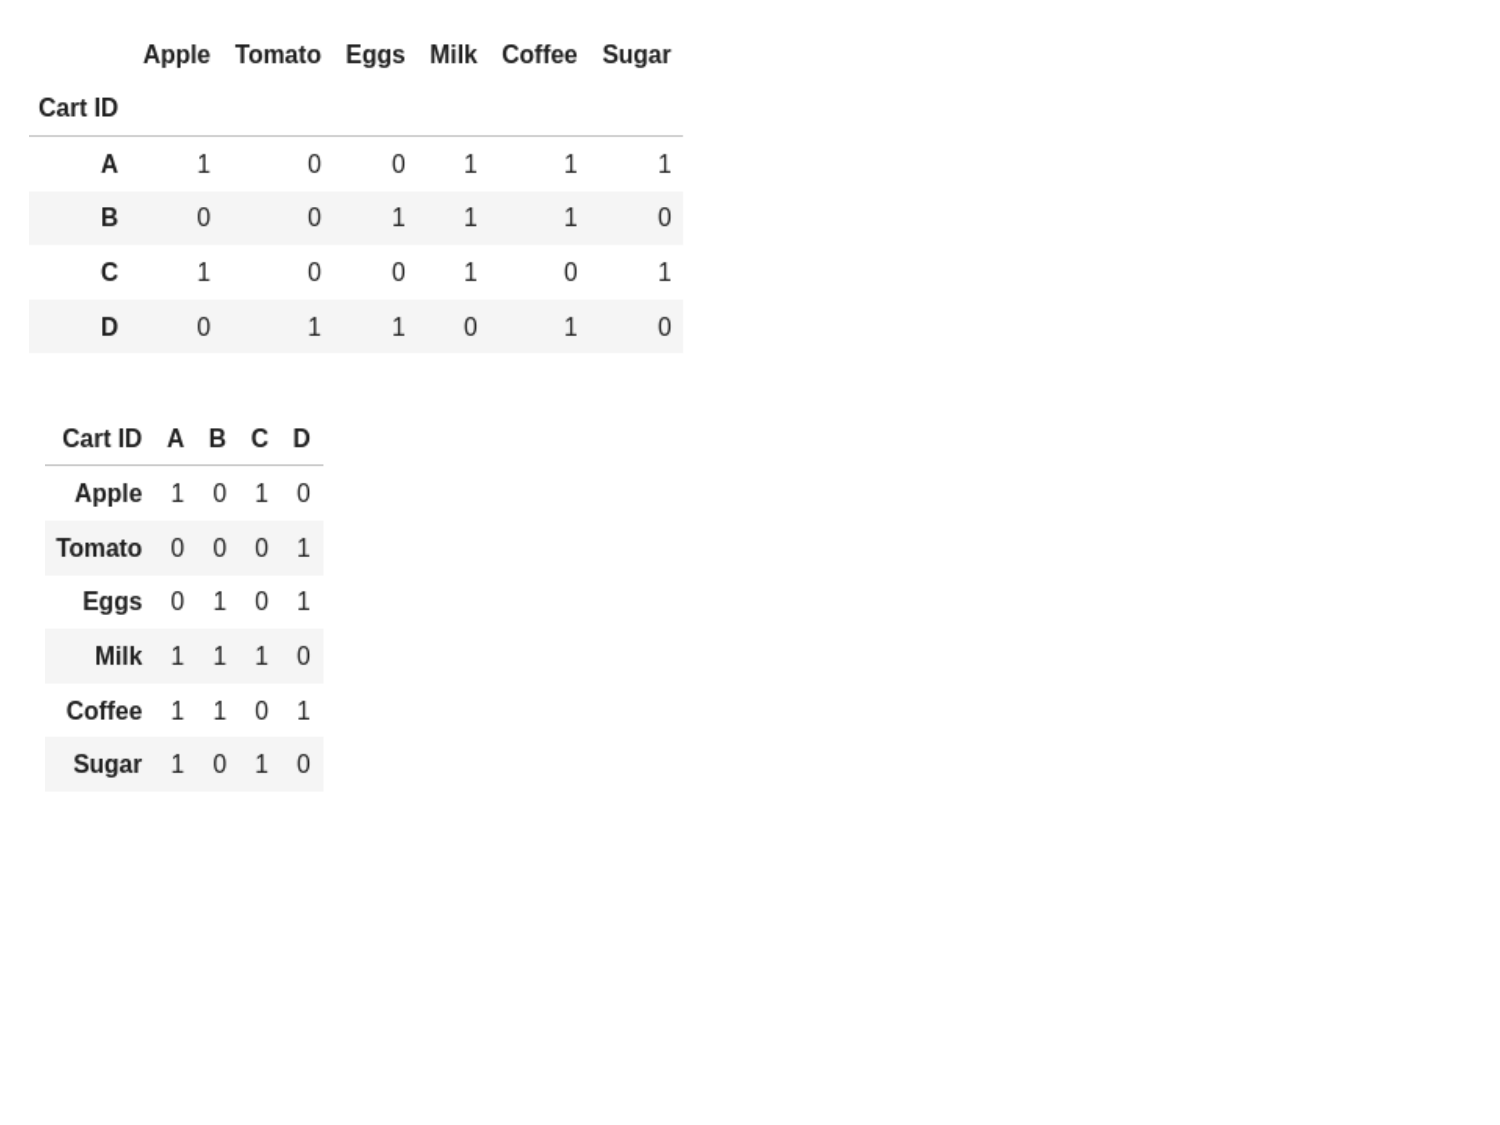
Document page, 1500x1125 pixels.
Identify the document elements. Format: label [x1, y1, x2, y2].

picture [29, 29, 713, 358]
picture [45, 413, 355, 806]
